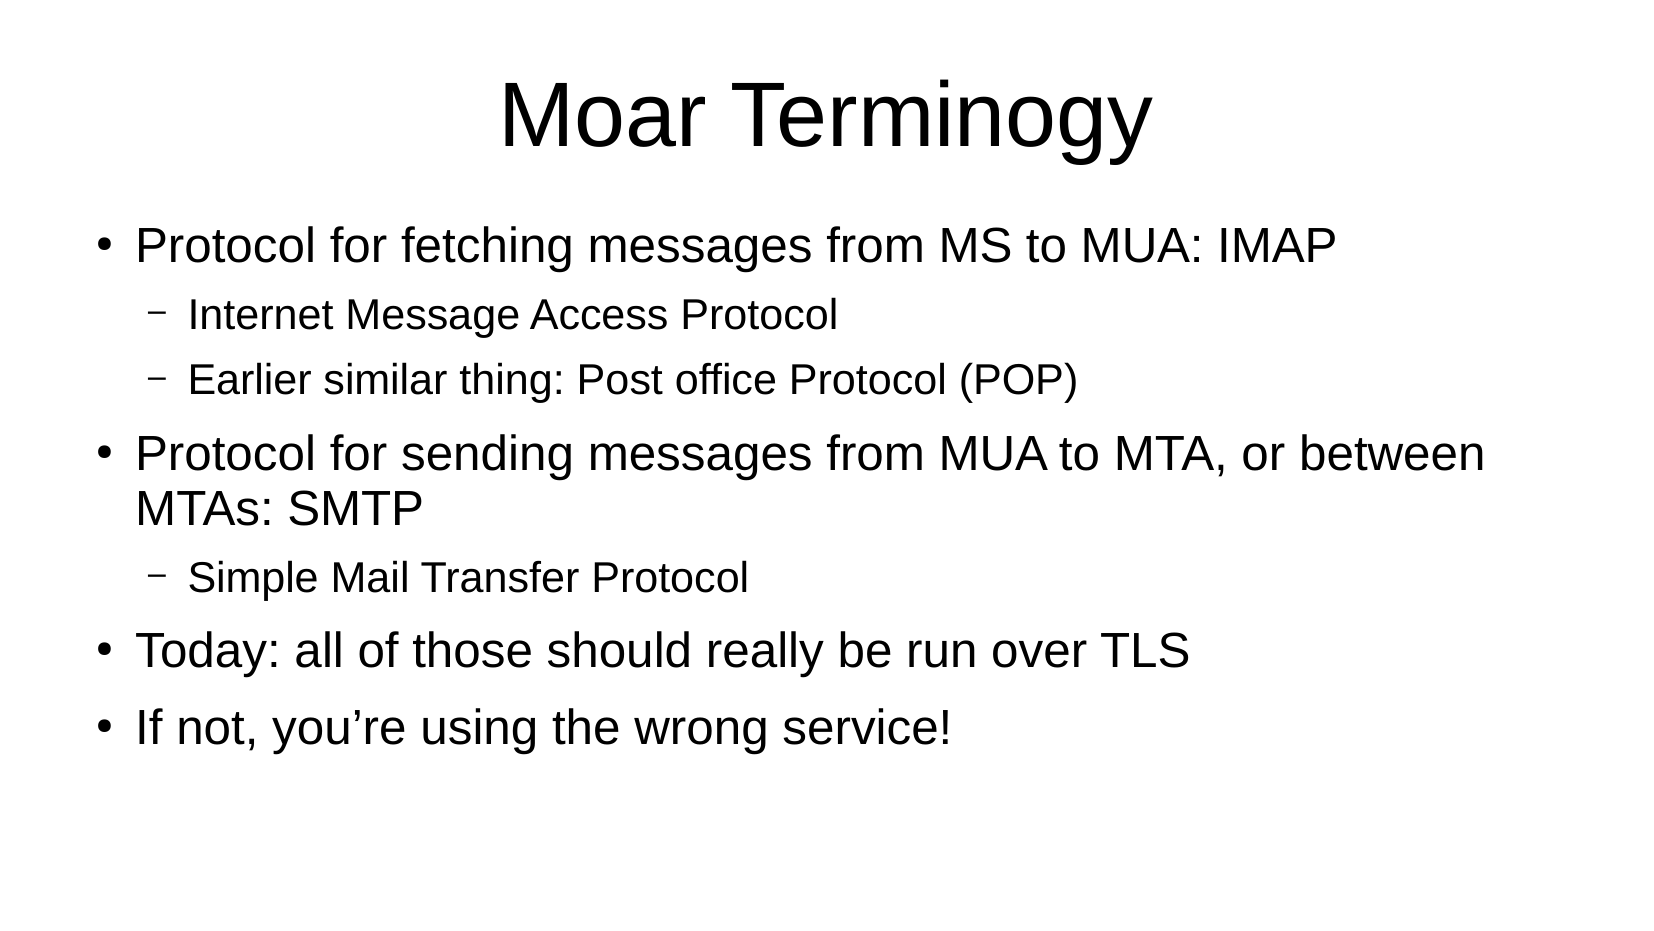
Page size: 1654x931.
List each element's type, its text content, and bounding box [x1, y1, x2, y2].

title Moar Terminogy [82, 37, 1571, 193]
list Protocol for fetching messages from MS to MUA: IMAP Internet Message Access Protocol Earlier similar thing: Post office Protocol (POP) Protocol for sending messages from MUA to MTA, or between MTAs: SMTP Simple Mail Transfer Protocol Today: all of those should really be run over TLS If not, you’re using the wrong service! [82, 217, 1571, 758]
